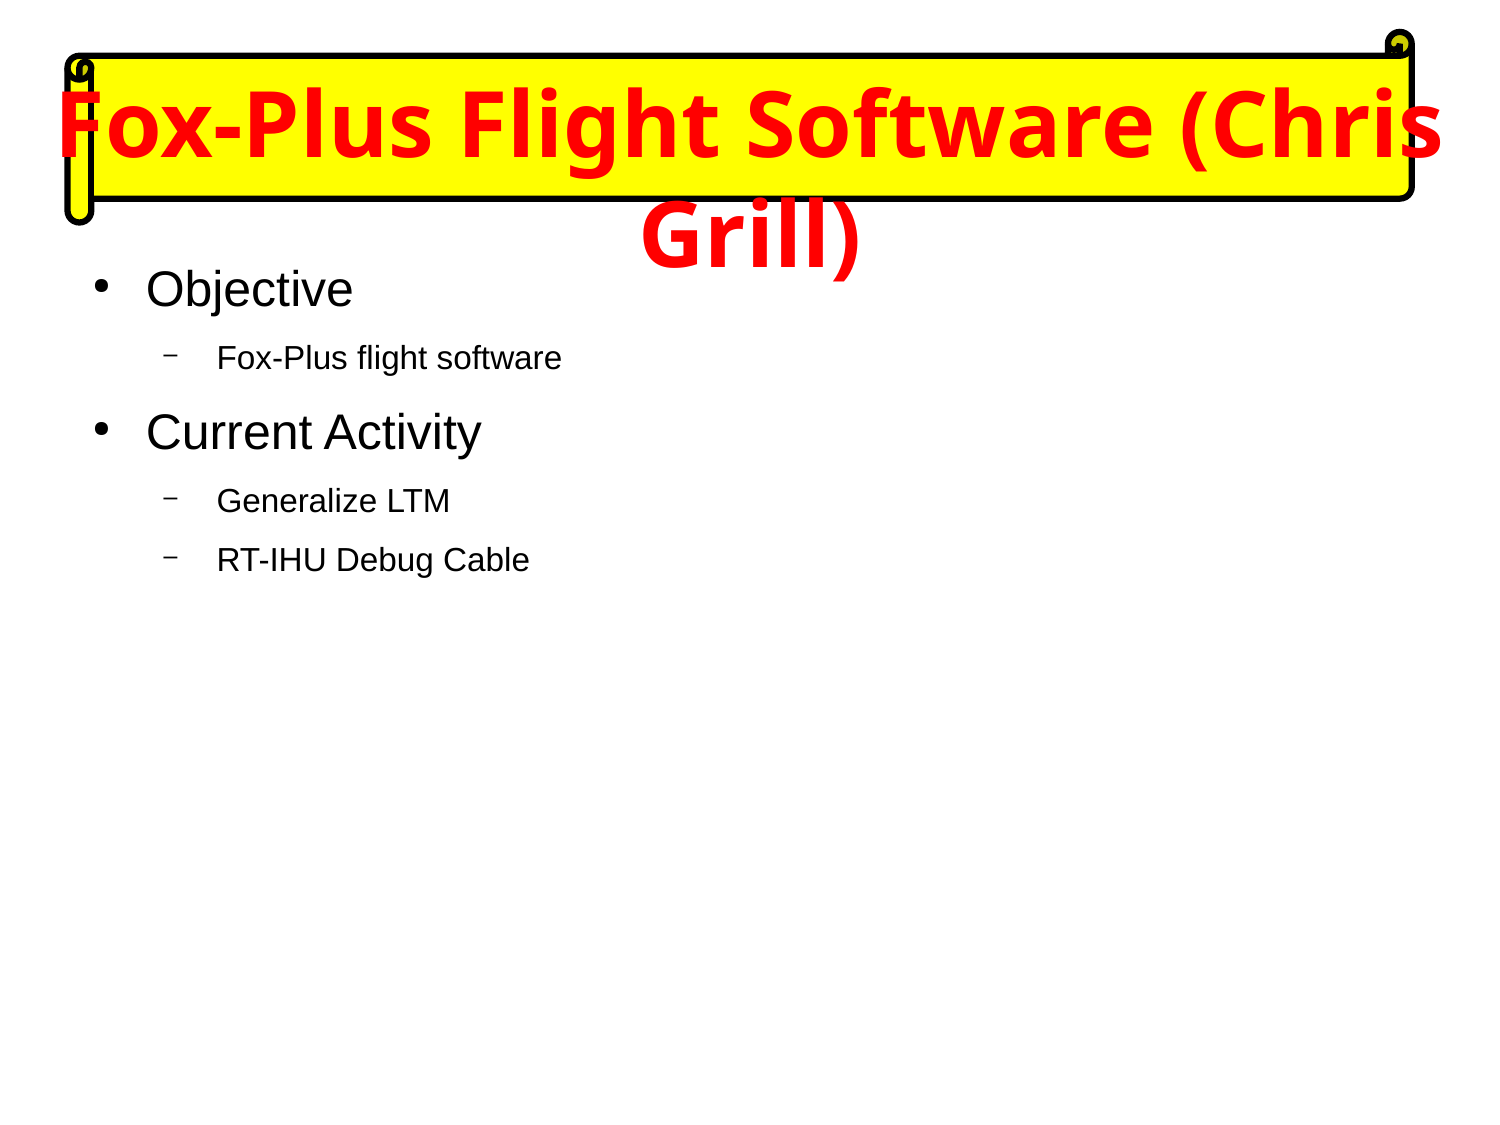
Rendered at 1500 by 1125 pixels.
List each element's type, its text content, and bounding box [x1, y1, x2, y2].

list Objective Fox-Plus flight software Current Activity Generalize LTM RT-IHU Debug Cable [75, 294, 1425, 916]
text_box Fox-Plus Flight Software (Chris Grill) [0, 58, 1500, 294]
text_box [72, 31, 1412, 58]
